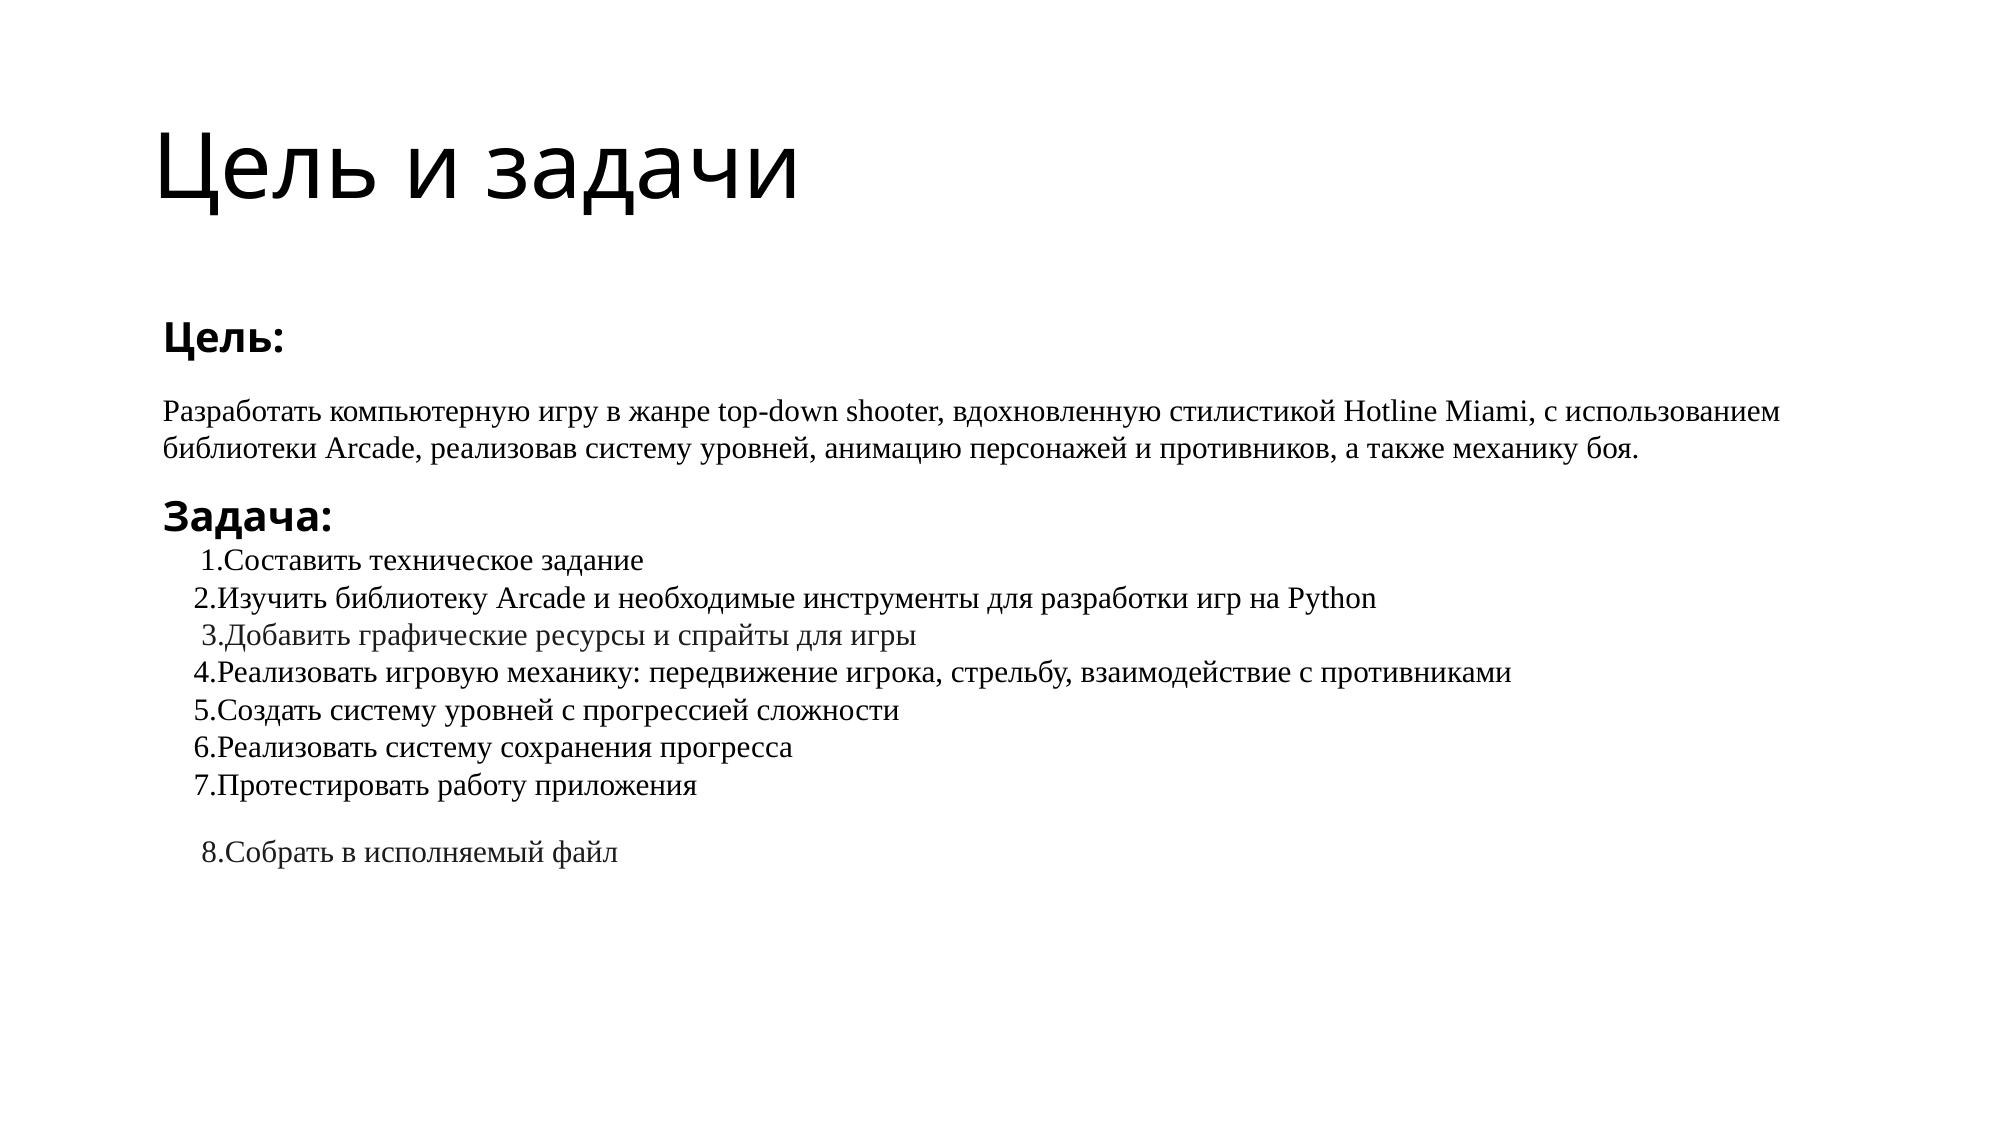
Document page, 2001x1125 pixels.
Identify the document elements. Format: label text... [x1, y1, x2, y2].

title Цель и задачи [137, 59, 1863, 278]
list Цель: Разработать компьютерную игру в жанре top-down shooter, вдохновленную стилистикой Hotline Miami, с использованием библиотеки Arcade, реализовав систему уровней, анимацию персонажей и противников, а также механику боя. Задача: 1.Составить техническое задание 2.Изучить библиотеку Arcade и необходимые инструменты для разработки игр на Python 3.Добавить графические ресурсы и спрайты для игры 4.Реализовать игровую механику: передвижение игрока, стрельбу, взаимодействие с противниками 5.Создать систему уровней с прогрессией сложности 6.Реализовать систему сохранения прогресса 7.Протестировать работу приложения 8.Собрать в исполняемый файл [147, 299, 1949, 1014]
